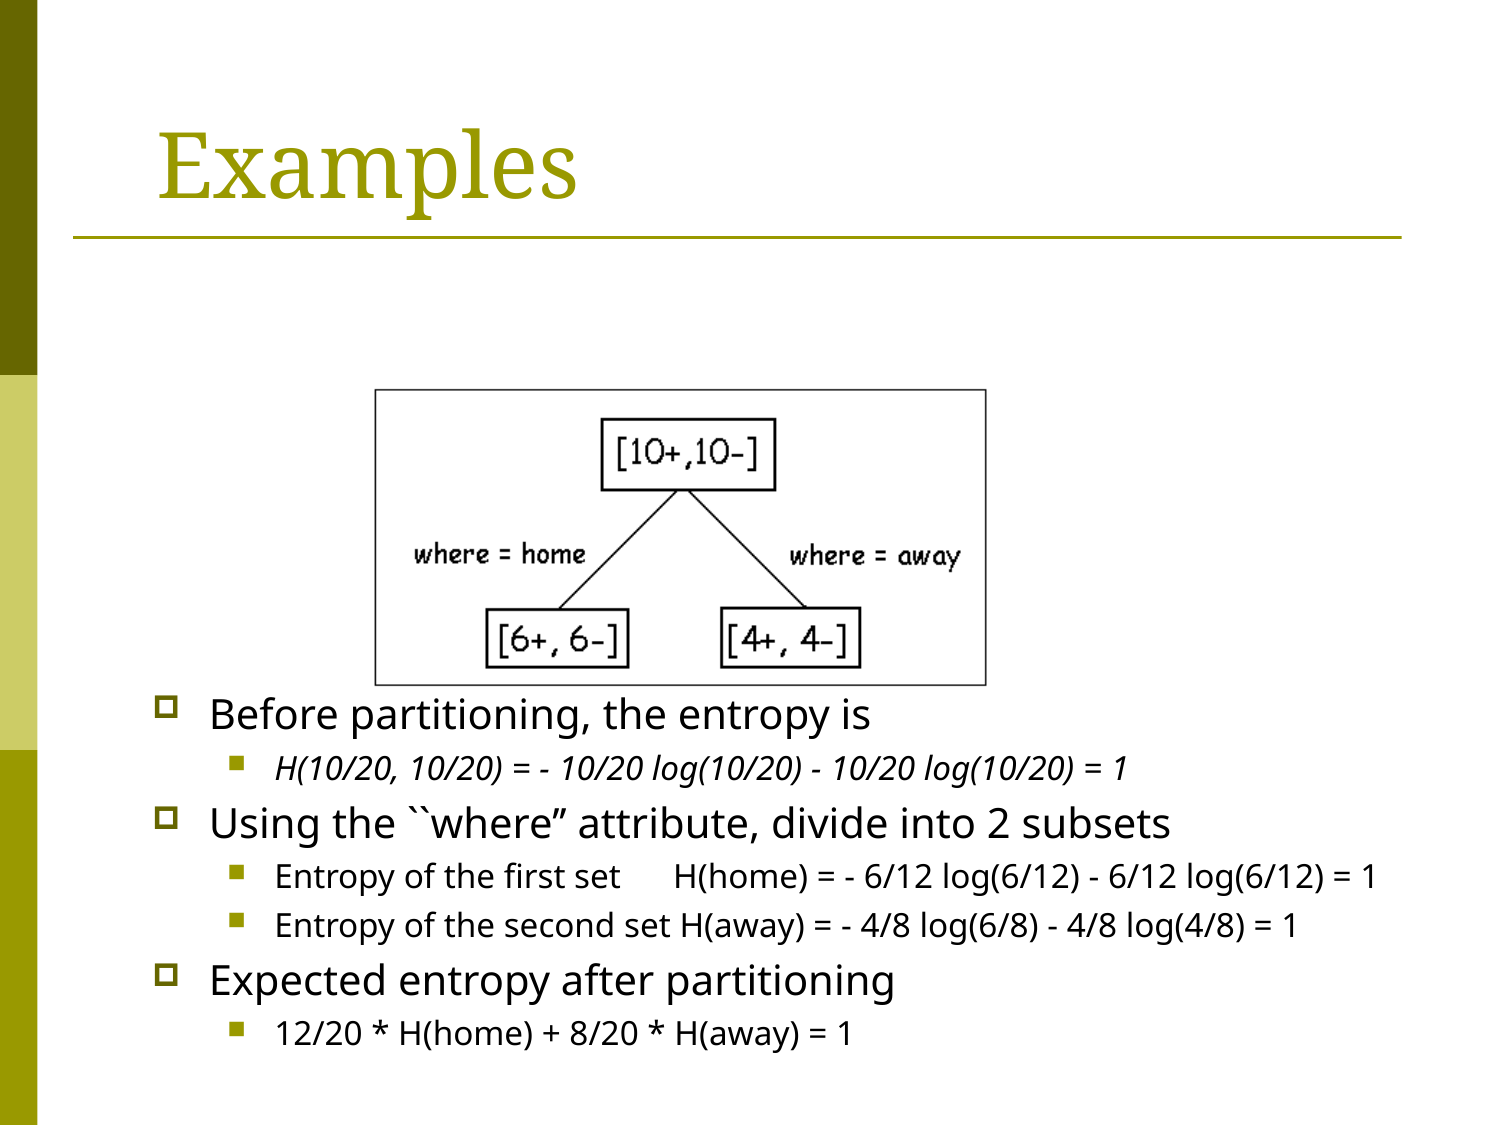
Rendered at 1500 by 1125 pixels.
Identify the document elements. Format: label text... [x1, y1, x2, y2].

title Examples [141, 36, 1442, 225]
chart [372, 385, 991, 689]
list Before partitioning, the entropy is H(10/20, 10/20) = - 10/20 log(10/20) - 10/20 log(10/20) = 1 Using the ``where’’ attribute, divide into 2 subsets Entropy of the first set H(home) = - 6/12 log(6/12) - 6/12 log(6/12) = 1 Entropy of the second set H(away) = - 4/8 log(6/8) - 4/8 log(4/8) = 1 Expected entropy after partitioning 12/20 * H(home) + 8/20 * H(away) = 1 [137, 387, 1436, 1083]
